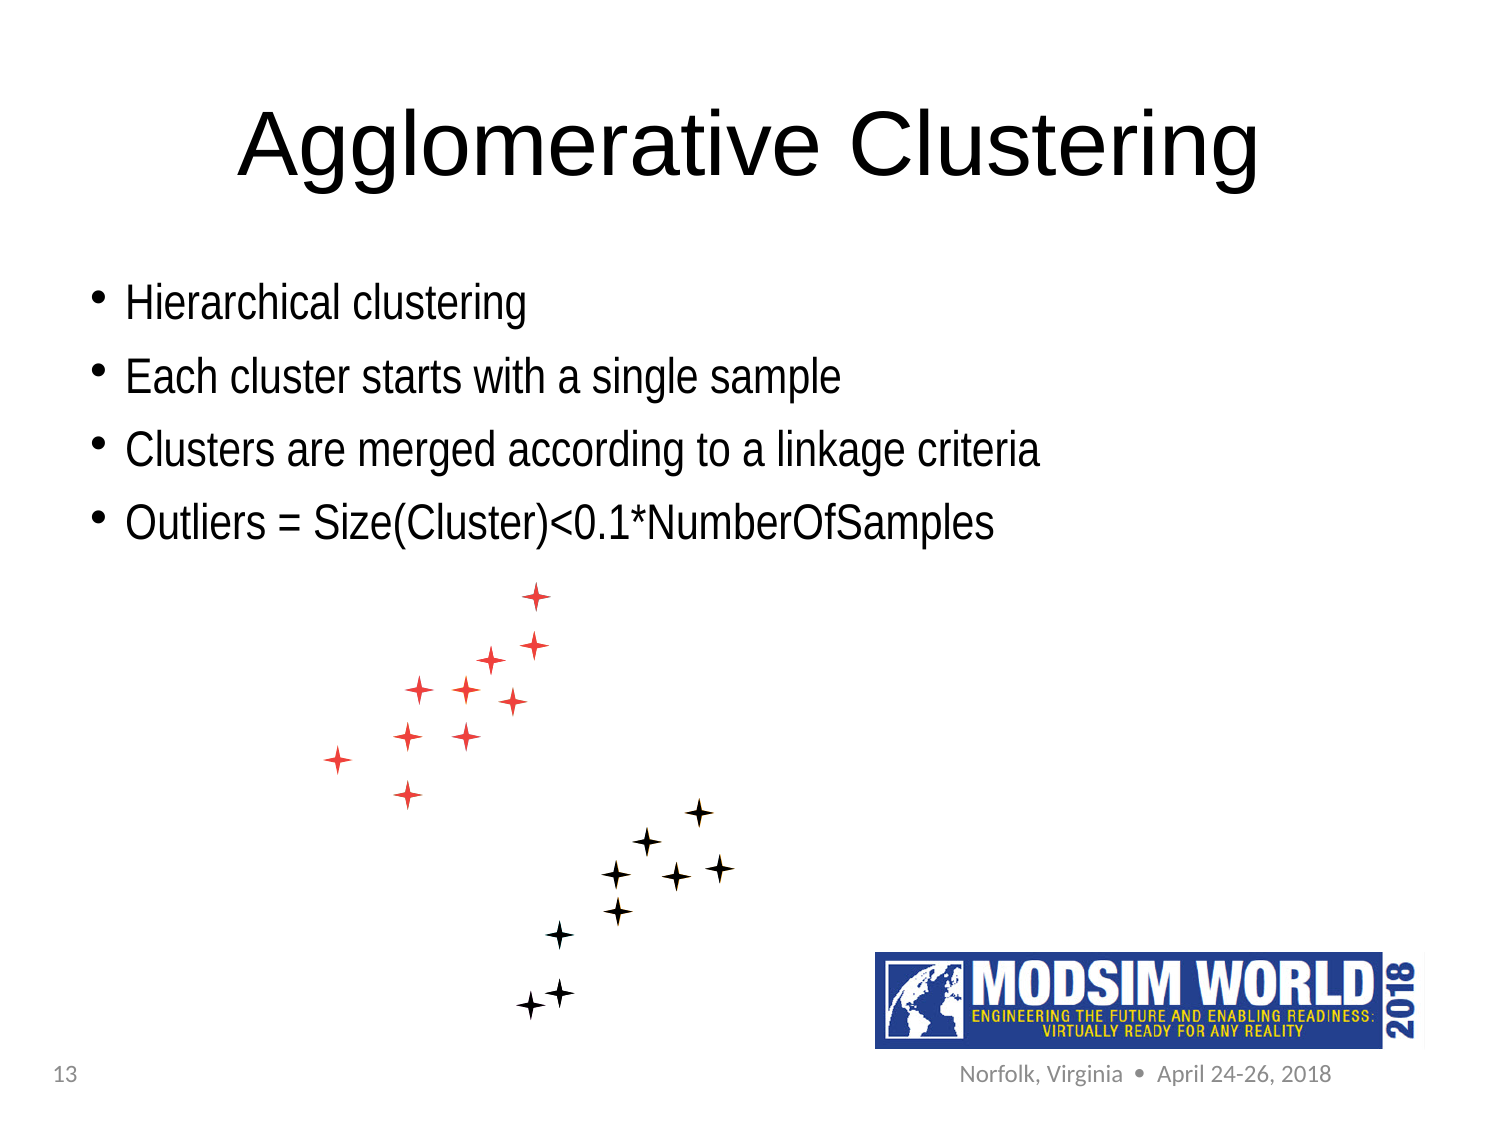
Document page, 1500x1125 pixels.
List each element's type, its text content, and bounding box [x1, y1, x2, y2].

text_box [705, 854, 735, 884]
text_box Norfolk, Virginia  April 24-26, 2018 [873, 1042, 1425, 1103]
text_box [684, 798, 715, 828]
text_box Hierarchical clustering Each cluster starts with a single sample Clusters are merged according to a linkage criteria Outliers = Size(Cluster)<0.1*NumberOfSamples [74, 262, 1425, 1005]
text_box <number> [37, 1042, 388, 1103]
text_box [404, 675, 435, 705]
text_box [393, 780, 423, 810]
text_box [521, 582, 551, 612]
text_box [661, 861, 692, 892]
text_box Agglomerative Clustering [74, 45, 1425, 233]
text_box [323, 745, 353, 775]
text_box [498, 687, 528, 717]
text_box [476, 645, 506, 676]
text_box [544, 920, 575, 950]
text_box [544, 978, 575, 1008]
text_box [601, 860, 632, 890]
text_box [393, 722, 423, 752]
text_box [451, 675, 481, 705]
text_box [632, 827, 663, 857]
text_box [516, 990, 546, 1021]
text_box [519, 631, 550, 661]
text_box [451, 722, 481, 752]
picture [875, 1005, 1425, 1042]
text_box [603, 896, 634, 927]
